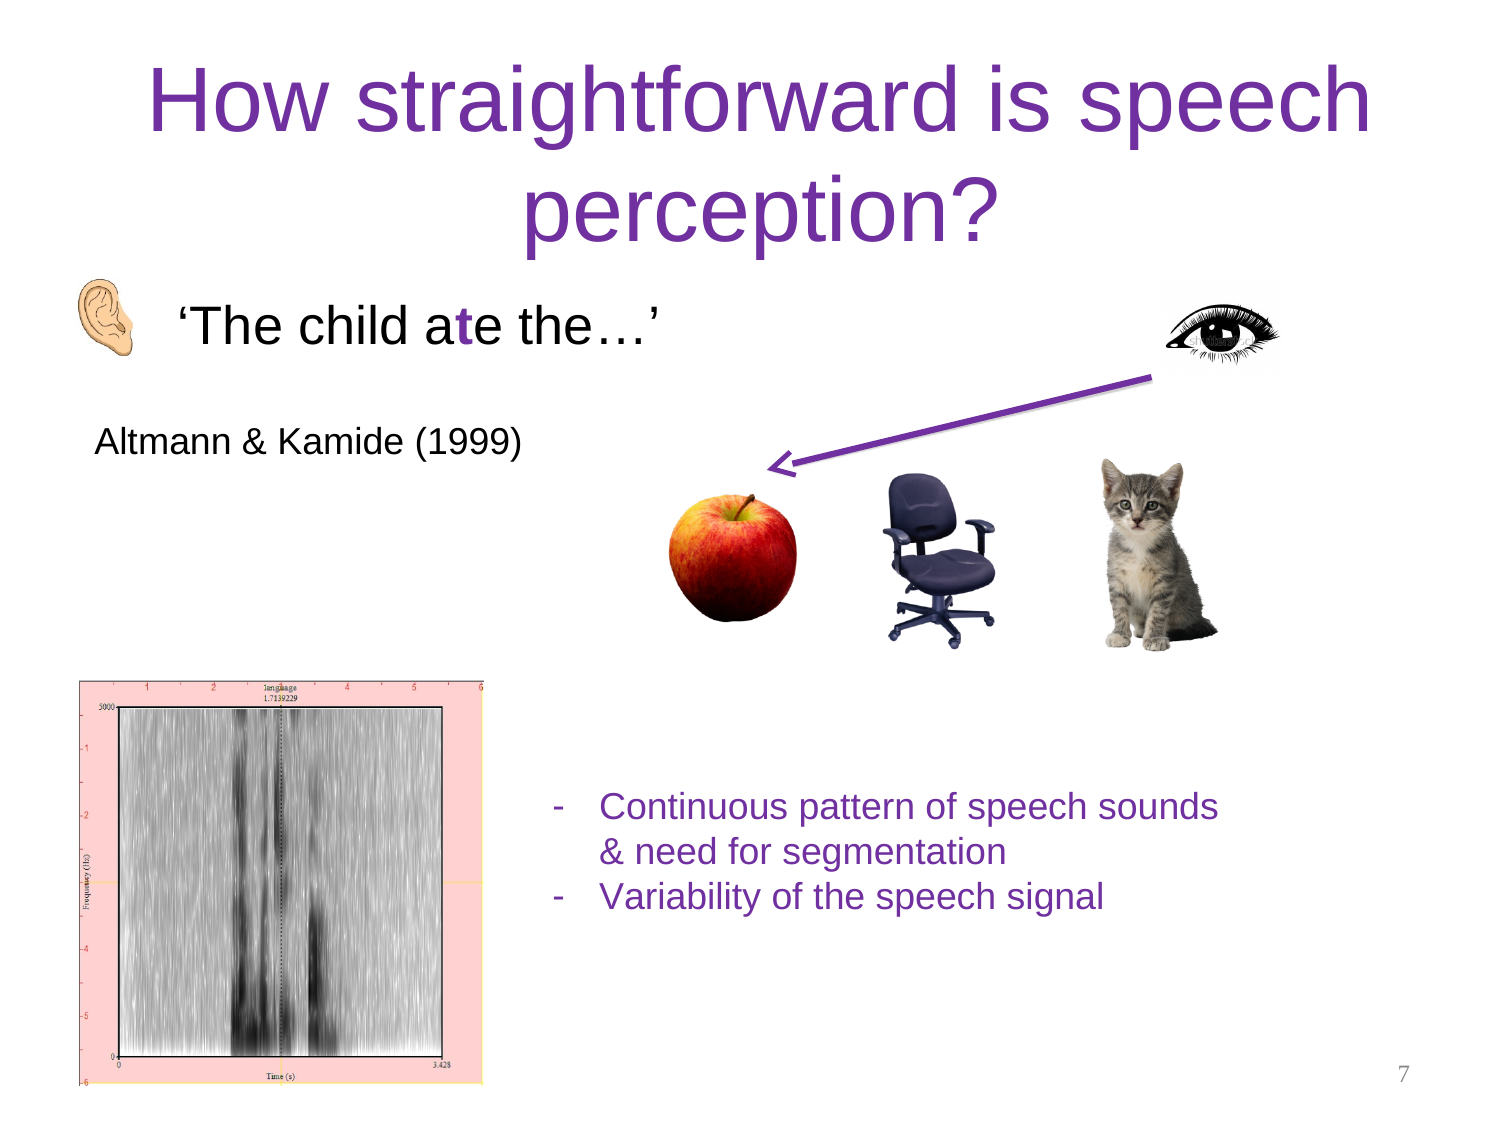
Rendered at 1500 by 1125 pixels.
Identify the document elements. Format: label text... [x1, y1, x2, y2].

picture [879, 469, 998, 653]
picture [77, 278, 133, 356]
text_box Continuous pattern of speech sounds & need for segmentation Variability of the speech signal [537, 774, 1247, 926]
picture [1161, 278, 1284, 378]
picture [79, 680, 484, 1086]
text_box <number> [1074, 1042, 1426, 1103]
title How straightforward is speech perception? [75, 45, 1447, 256]
picture [1099, 456, 1219, 652]
text_box Altmann & Kamide (1999) [79, 409, 550, 471]
picture [667, 492, 798, 623]
text_box ‘The child ate the…’ [162, 282, 762, 364]
